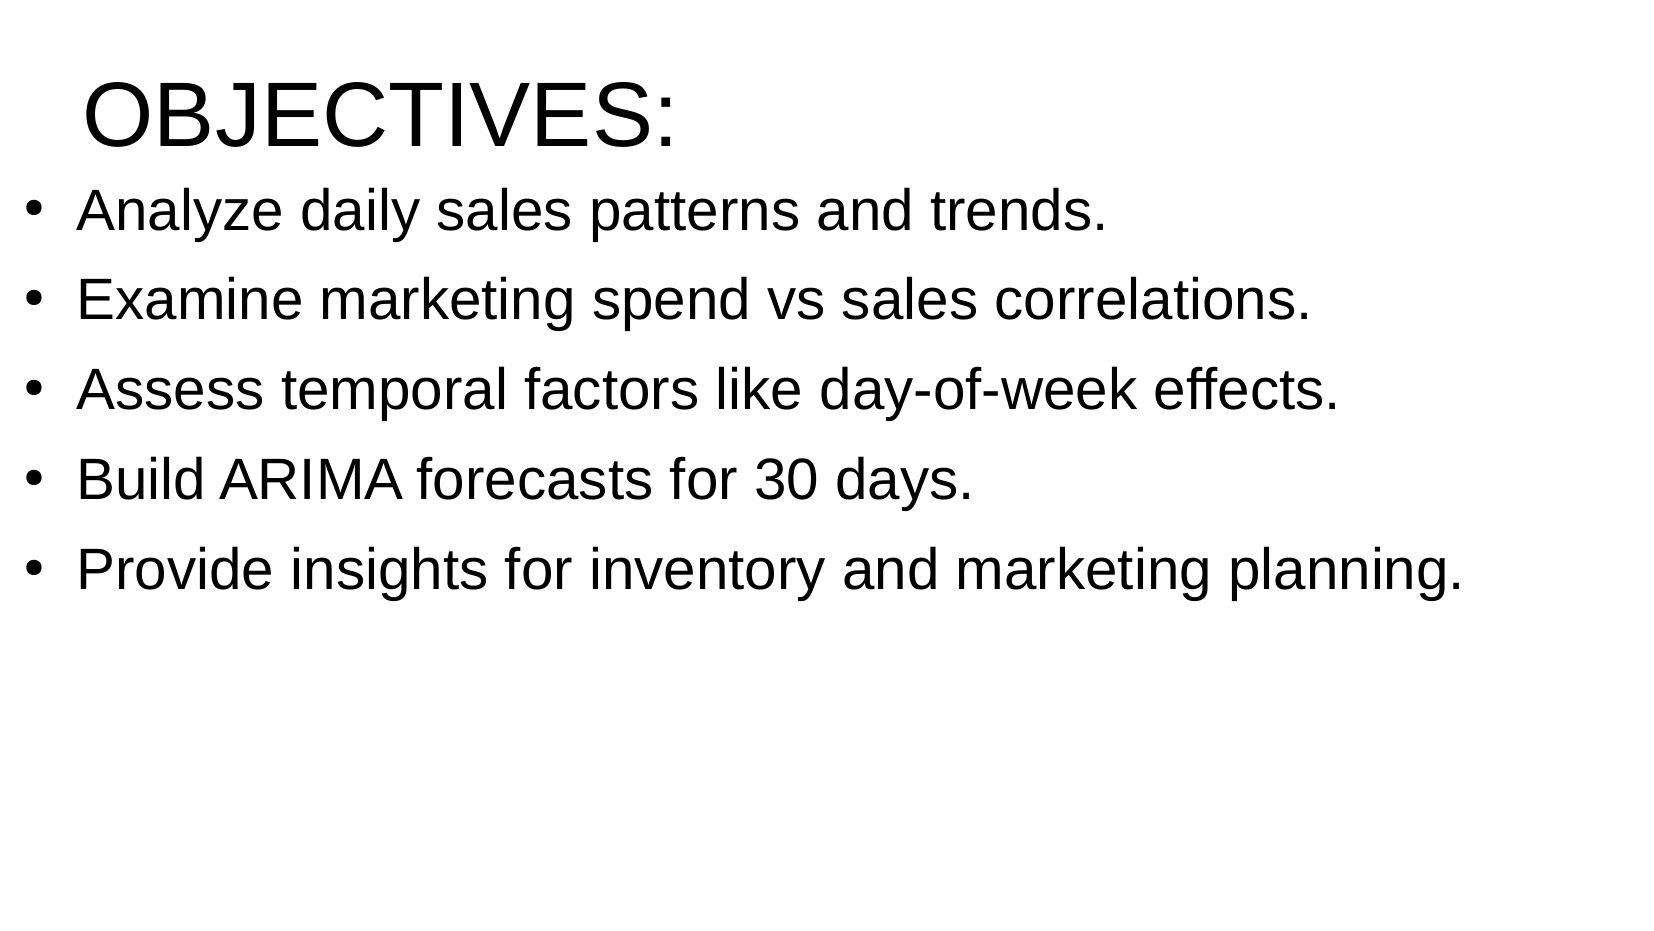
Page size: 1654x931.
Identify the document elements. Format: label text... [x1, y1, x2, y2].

title OBJECTIVES: [82, 37, 1571, 177]
list Analyze daily sales patterns and trends. Examine marketing spend vs sales correlations. Assess temporal factors like day-of-week effects. Build ARIMA forecasts for 30 days. Provide insights for inventory and marketing planning. [5, 177, 1595, 886]
